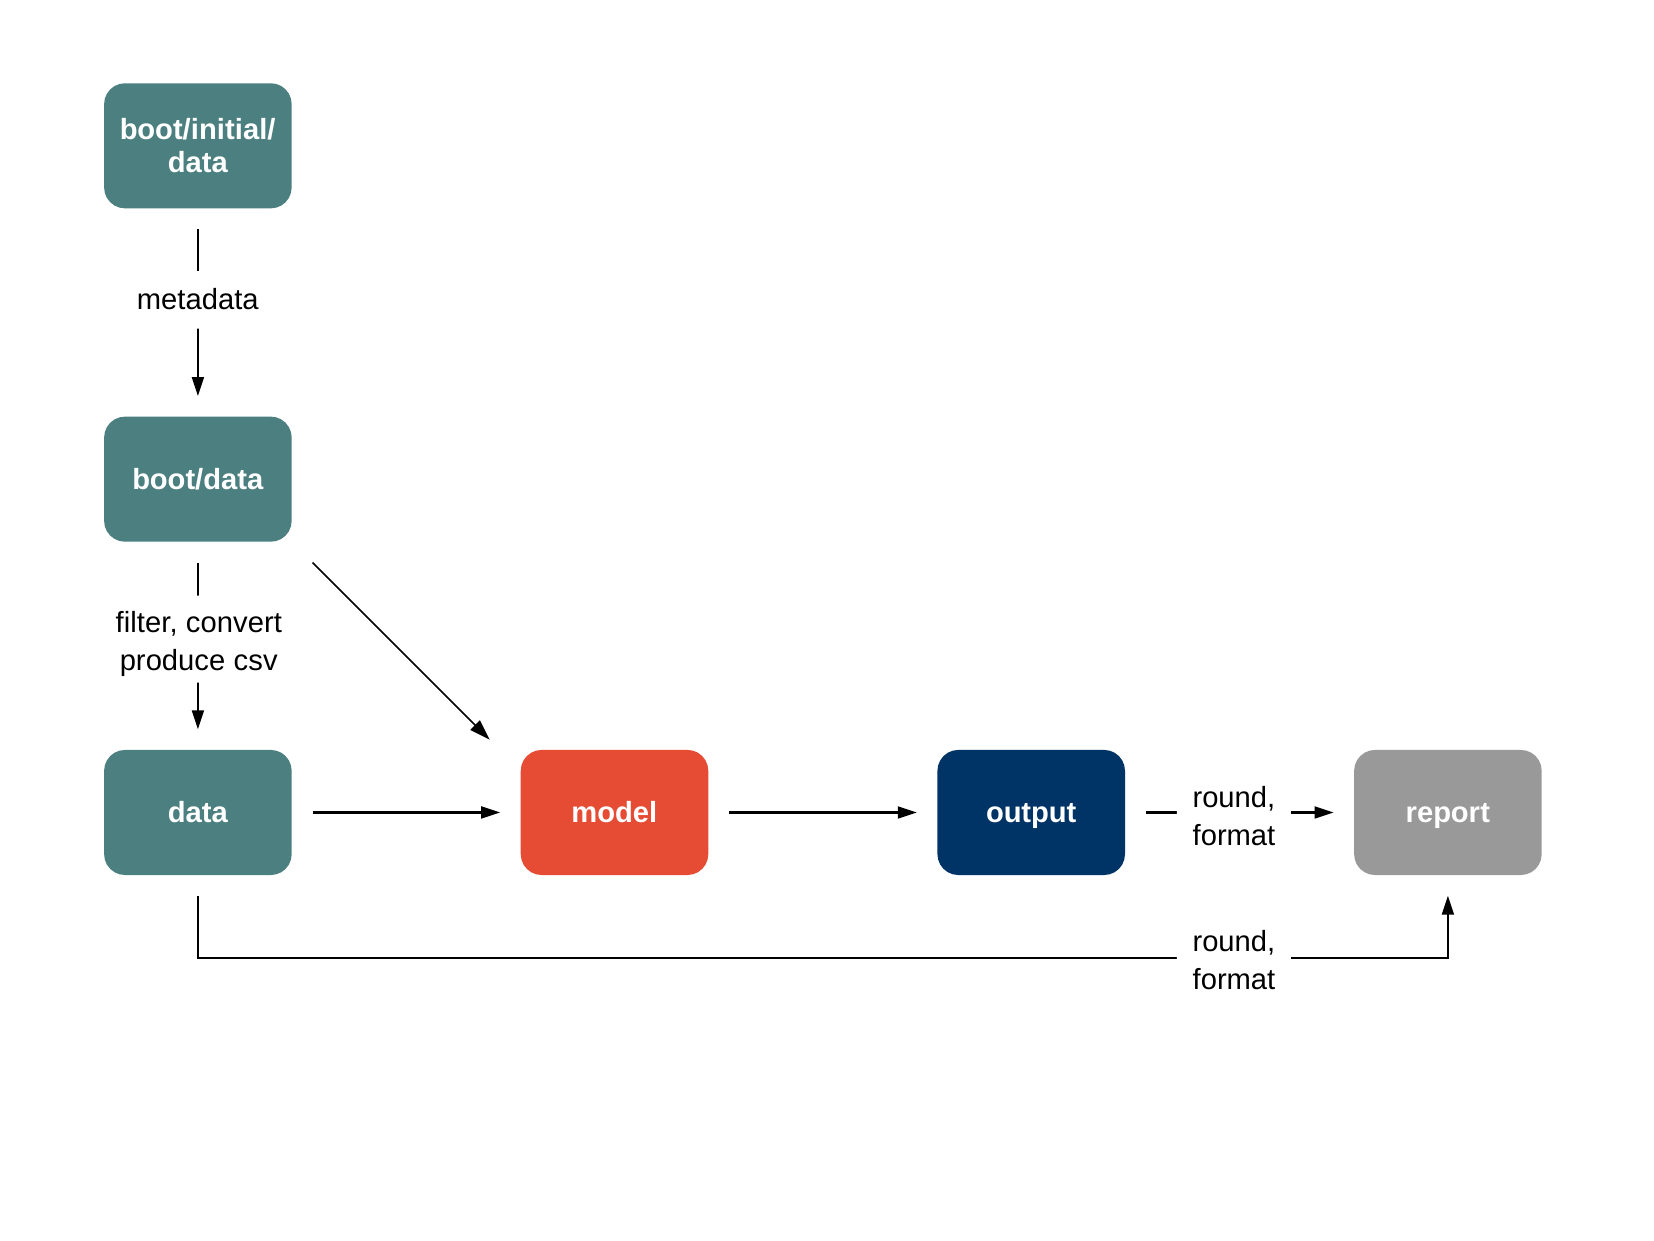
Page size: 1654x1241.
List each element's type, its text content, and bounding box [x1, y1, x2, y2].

text_box report [1354, 749, 1542, 876]
text_box model [520, 749, 709, 876]
text_box boot/data [104, 416, 292, 542]
text_box metadata [126, 271, 270, 329]
text_box output [937, 749, 1126, 876]
text_box boot/initial/ data [104, 83, 292, 209]
text_box filter, convert produce csv [103, 595, 295, 683]
text_box data [104, 749, 292, 876]
text_box round, format [1176, 775, 1291, 851]
text_box round, format [1176, 920, 1291, 996]
